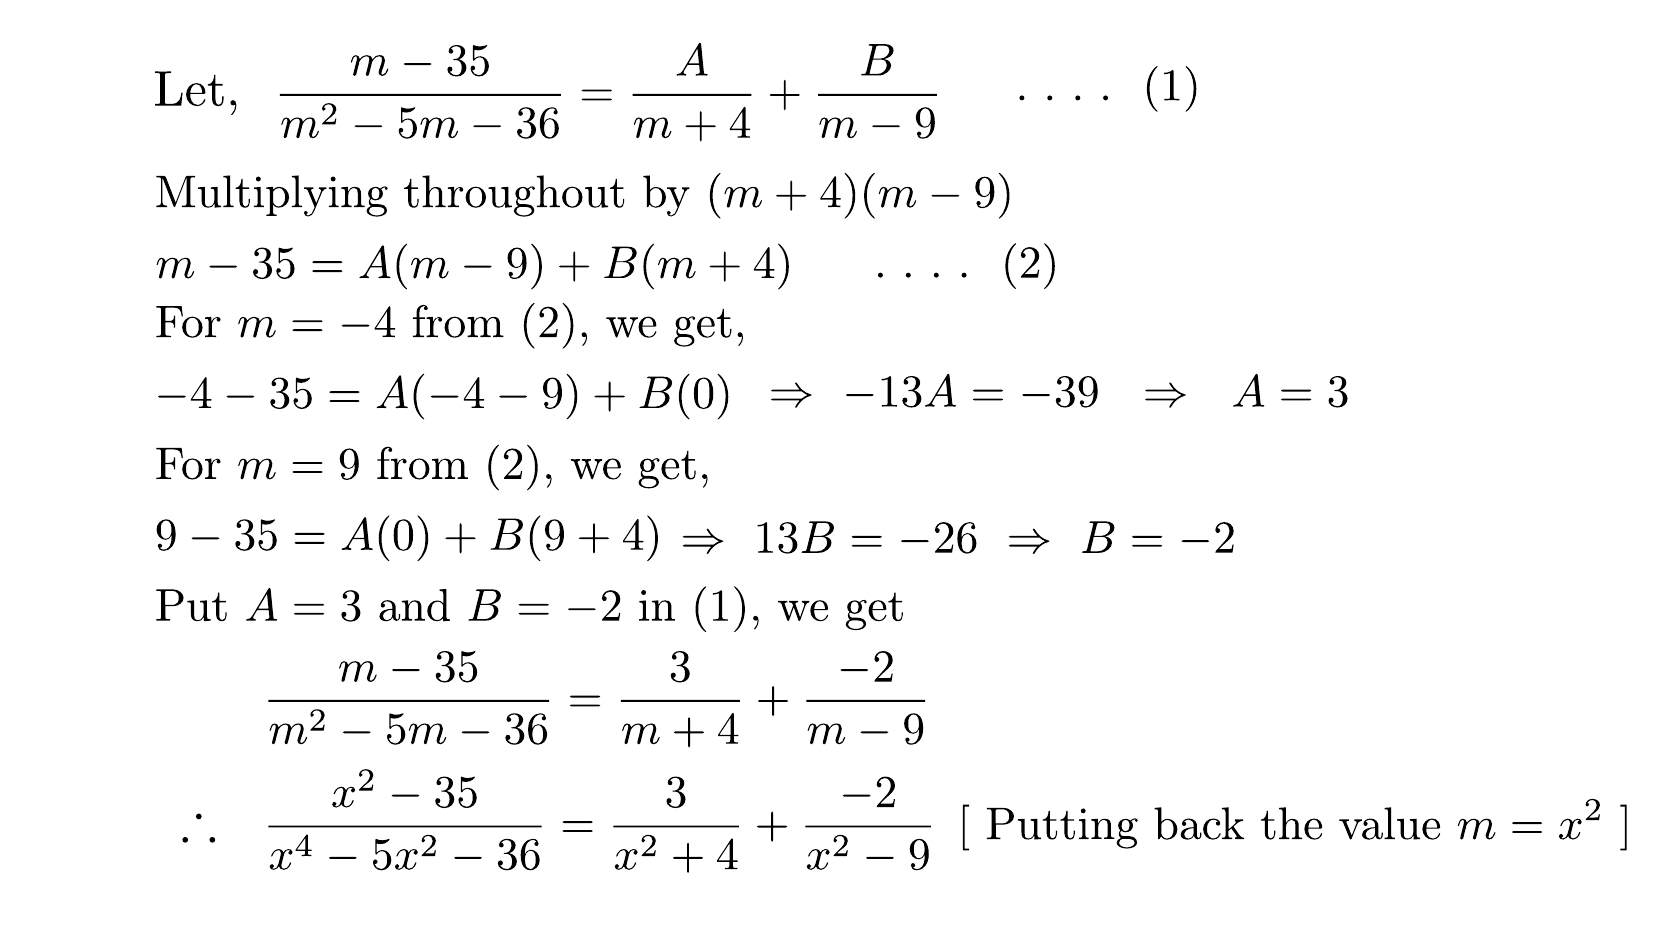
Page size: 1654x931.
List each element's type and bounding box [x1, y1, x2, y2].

text_box [1017, 66, 1197, 112]
text_box [156, 302, 744, 349]
text_box [156, 172, 1010, 219]
text_box [156, 243, 789, 290]
text_box [156, 373, 729, 420]
text_box [959, 798, 1627, 851]
text_box [156, 444, 708, 491]
text_box [156, 586, 903, 633]
text_box [156, 515, 658, 562]
text_box [155, 71, 237, 116]
text_box [876, 243, 1055, 289]
text_box [268, 651, 926, 748]
text_box [279, 42, 937, 142]
text_box [770, 373, 1348, 408]
text_box [682, 521, 1234, 554]
text_box [268, 769, 931, 874]
text_box [182, 813, 216, 843]
title [47, 36, 1607, 898]
